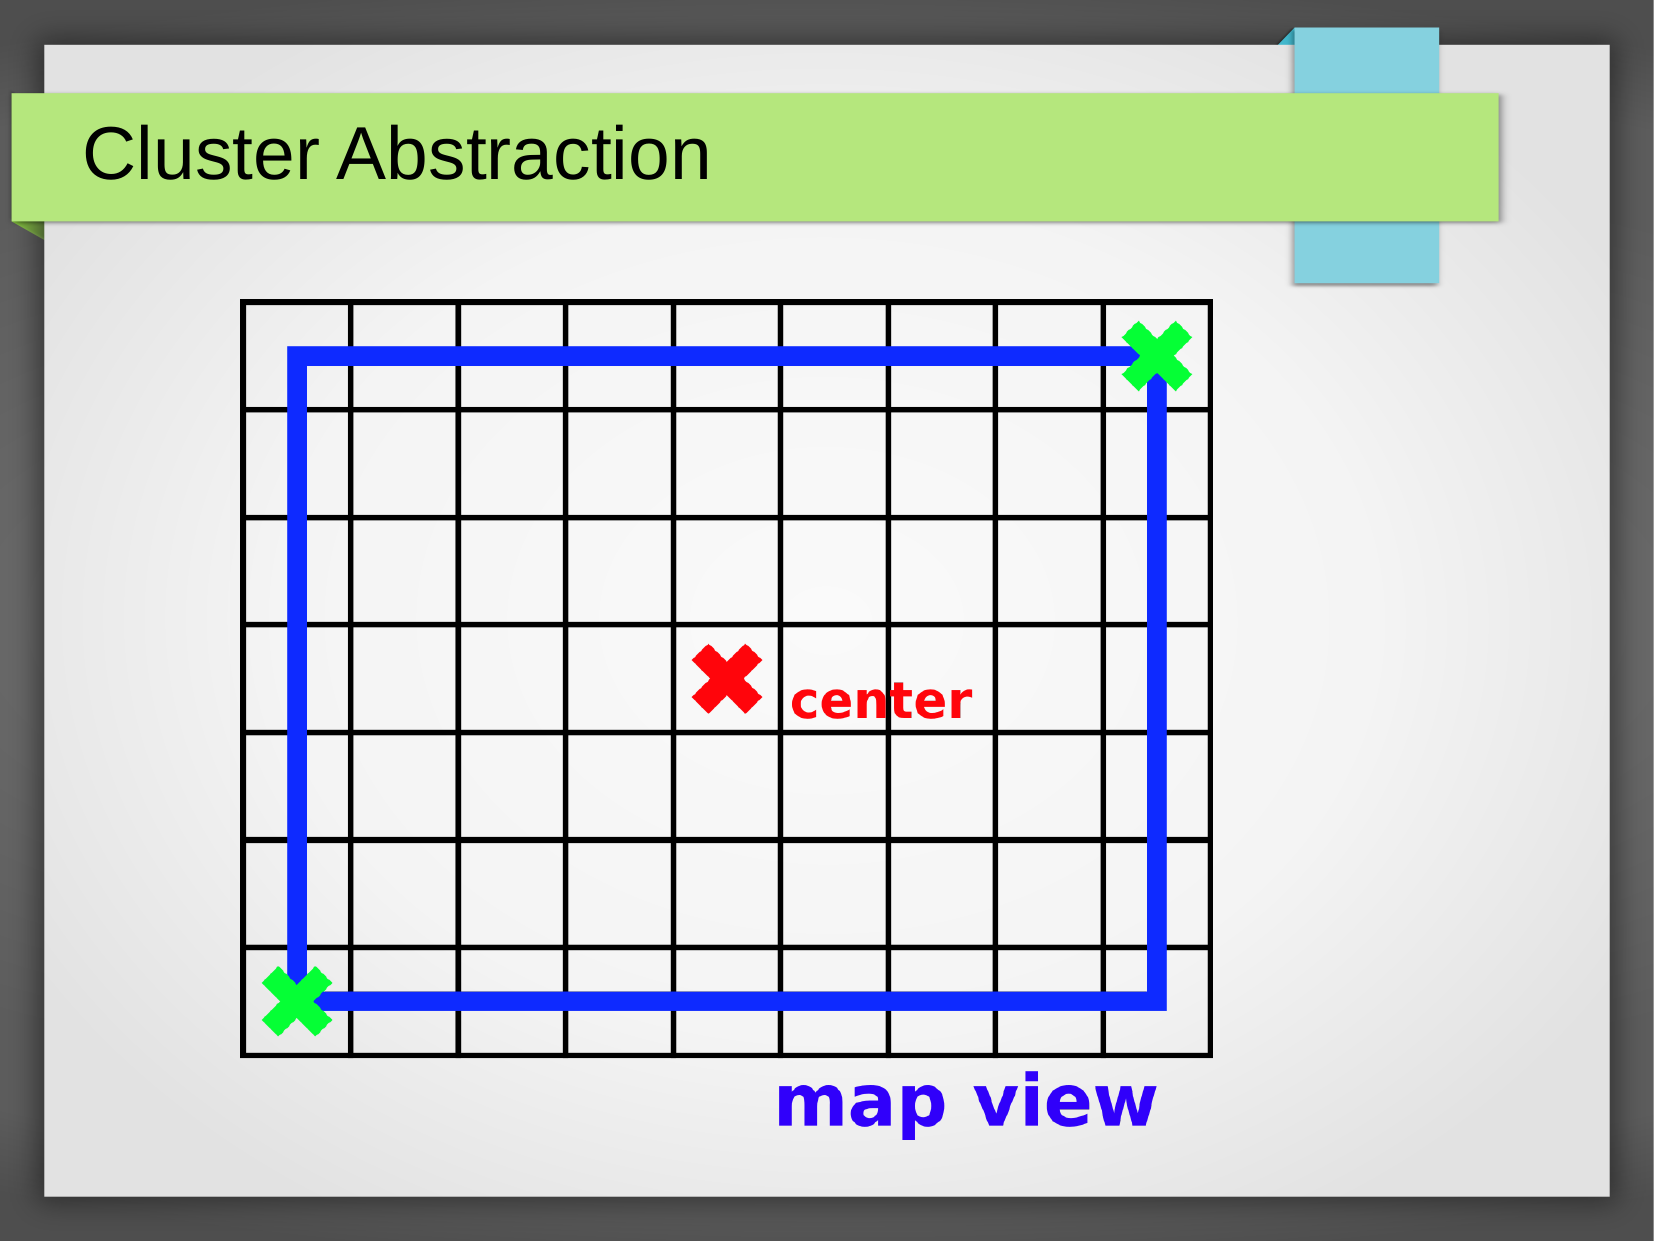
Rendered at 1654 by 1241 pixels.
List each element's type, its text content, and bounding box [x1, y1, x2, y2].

picture [0, 0, 1654, 1241]
title Cluster Abstraction [82, 94, 1264, 213]
